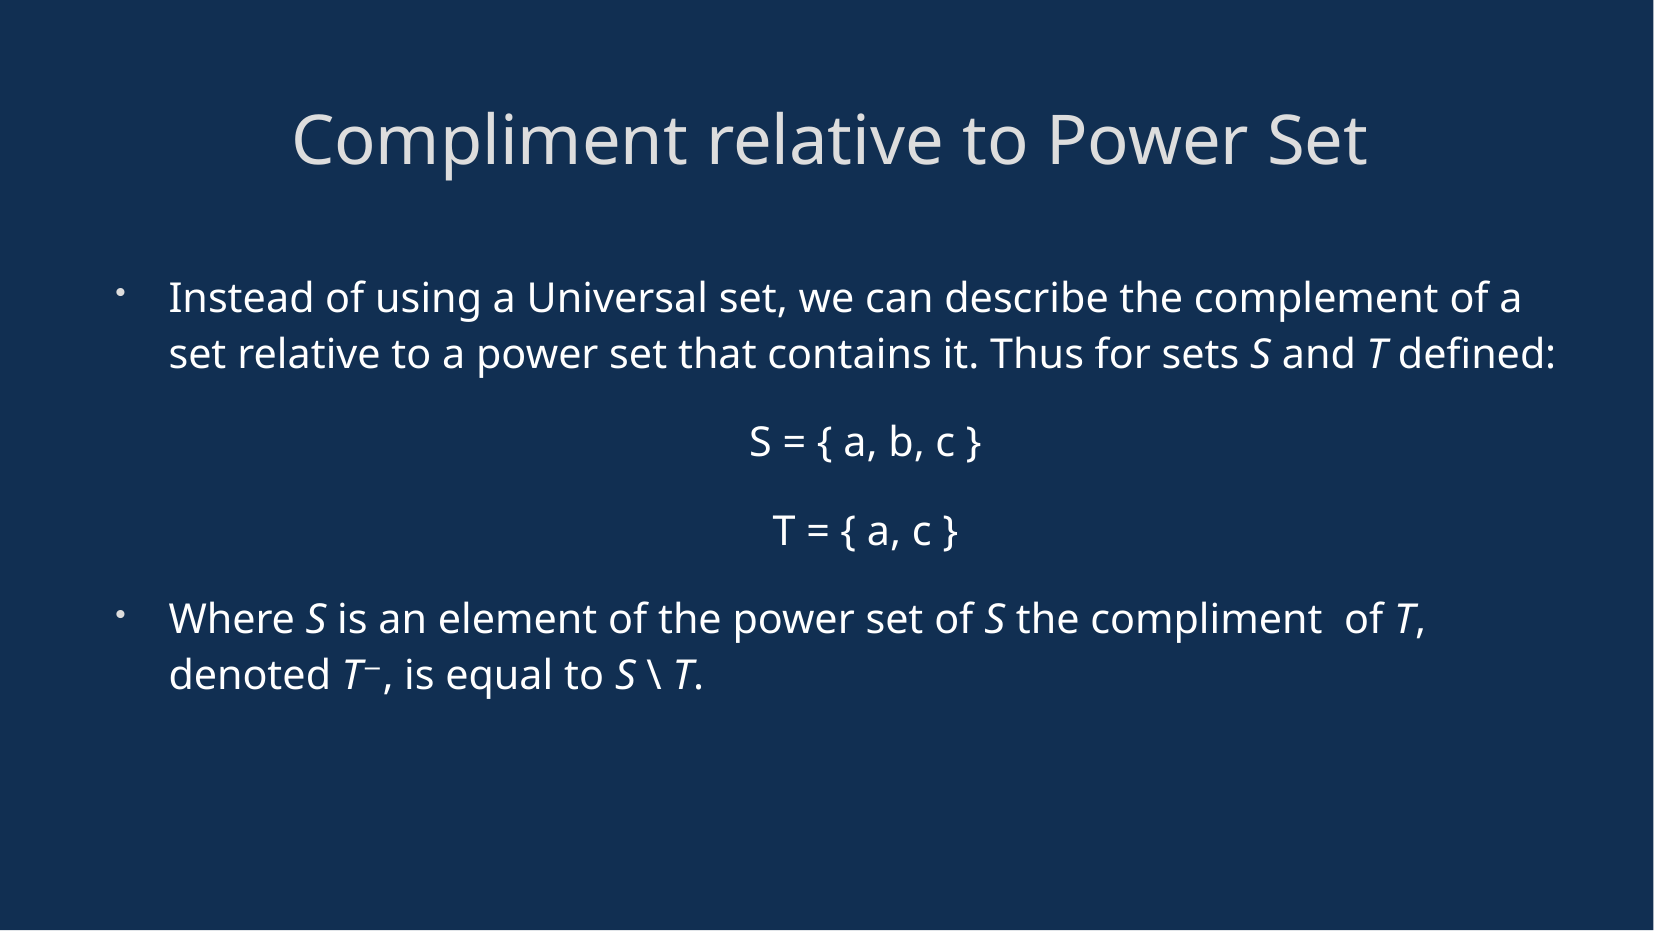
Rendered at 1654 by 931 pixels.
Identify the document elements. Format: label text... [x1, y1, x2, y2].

title Compliment relative to Power Set [97, 56, 1563, 220]
list Instead of using a Universal set, we can describe the complement of a set relative to a power set that contains it. Thus for sets S and T defined: S = { a, b, c } T = { a, c } Where S is an element of the power set of S the compliment of T, denoted T−, is equal to S \ T. [97, 268, 1563, 806]
